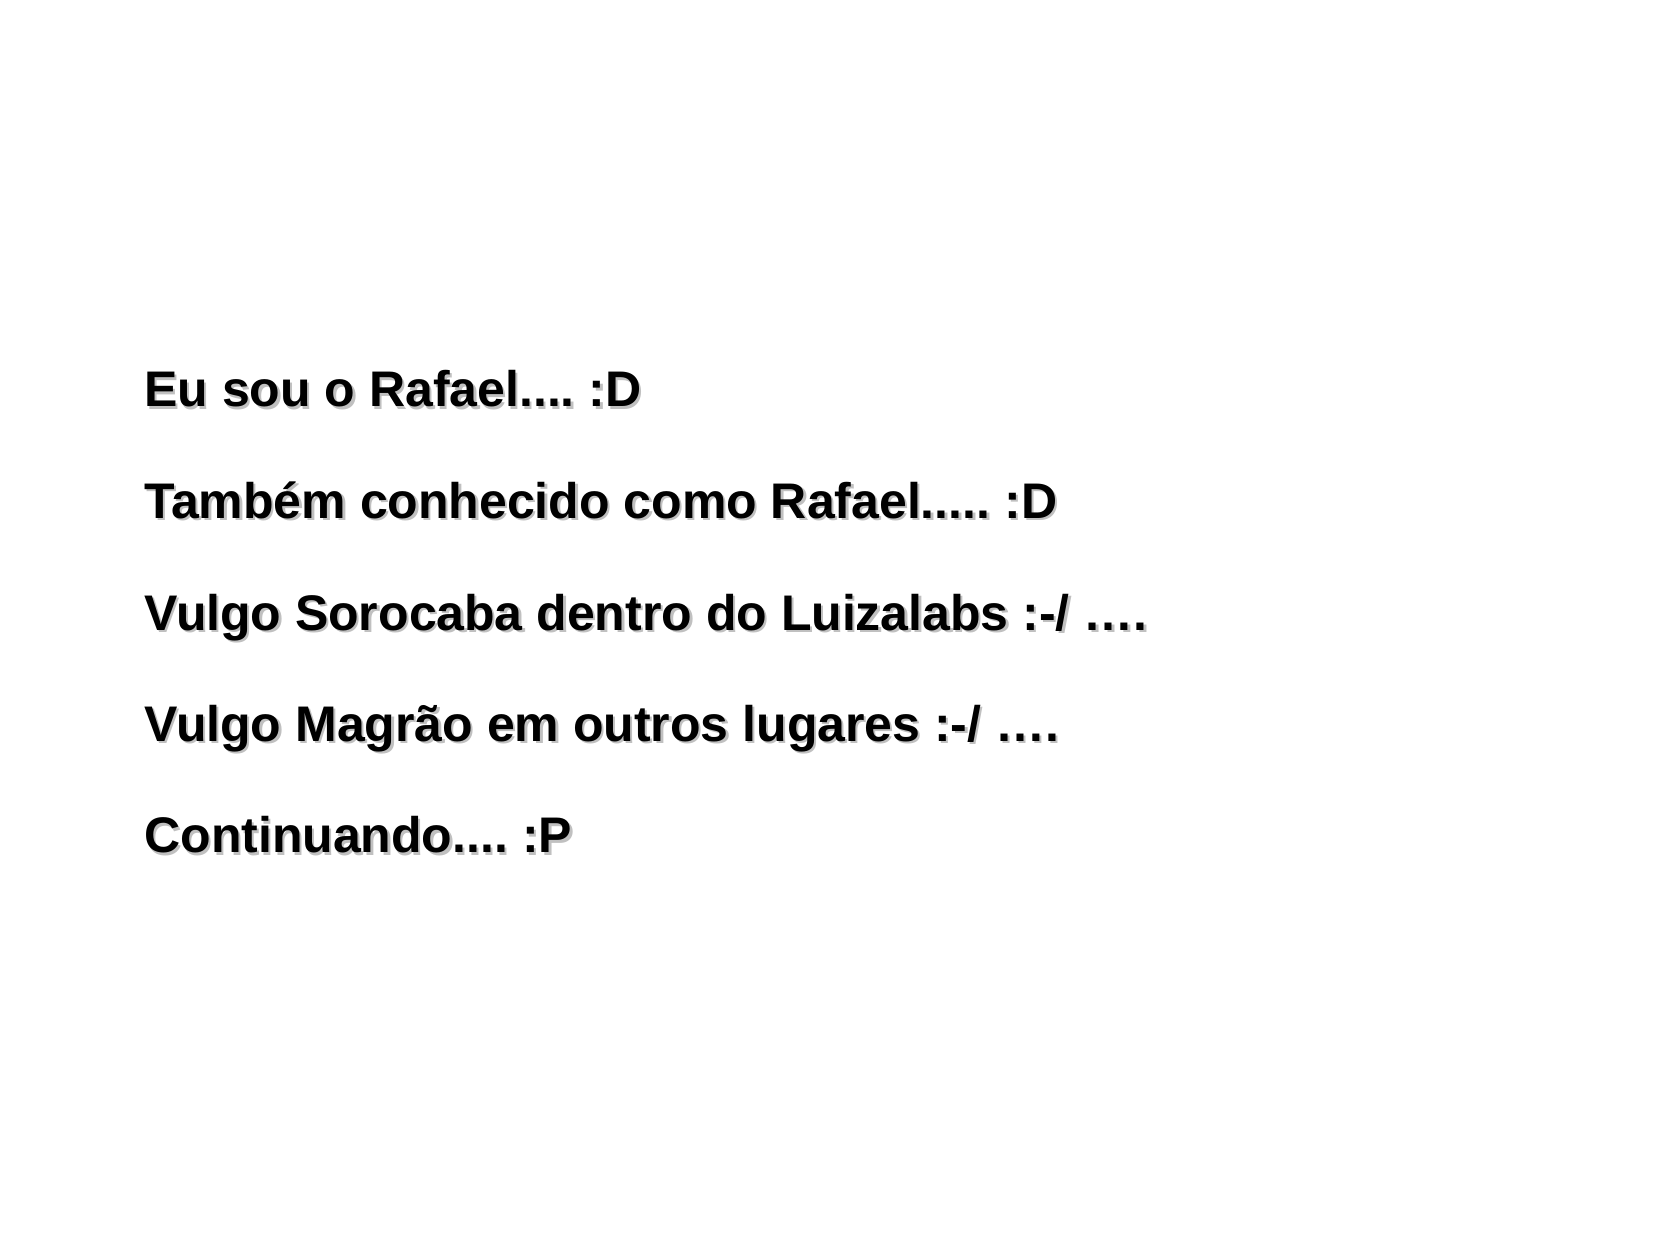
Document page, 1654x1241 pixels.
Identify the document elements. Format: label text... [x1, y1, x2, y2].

text_box Eu sou o Rafael.... :D Também conhecido como Rafael..... :D Vulgo Sorocaba dentro do Luizalabs :-/ …. Vulgo Magrão em outros lugares :-/ …. Continuando.... :P [129, 354, 1571, 871]
